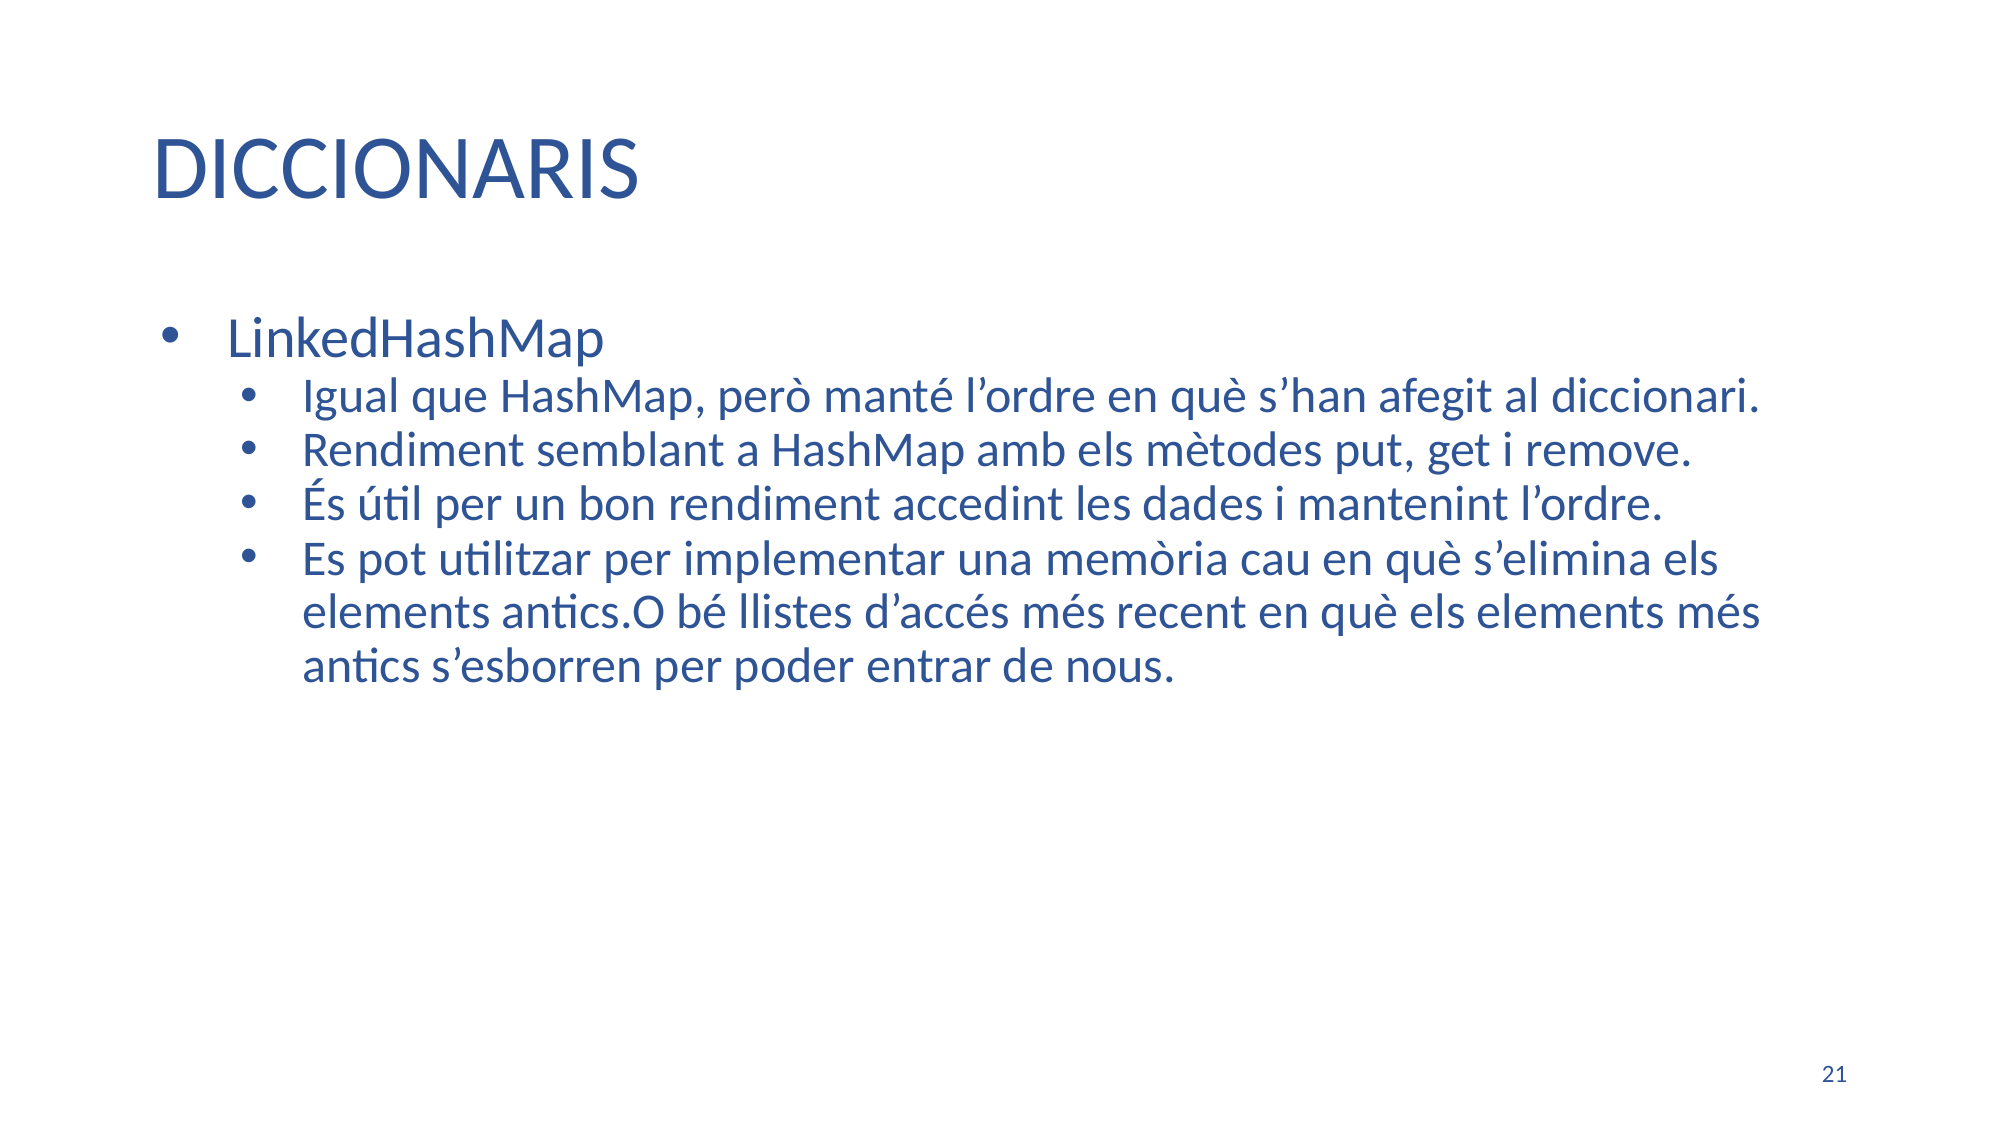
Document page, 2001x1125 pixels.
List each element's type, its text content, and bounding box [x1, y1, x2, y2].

list LinkedHashMap Igual que HashMap, però manté l’ordre en què s’han afegit al diccionari. Rendiment semblant a HashMap amb els mètodes put, get i remove. És útil per un bon rendiment accedint les dades i mantenint l’ordre. Es pot utilitzar per implementar una memòria cau en què s’elimina els elements antics.O bé llistes d’accés més recent en què els elements més antics s’esborren per poder entrar de nous. [137, 299, 1863, 1014]
slide_number <number> [1412, 1042, 1863, 1103]
title DICCIONARIS [137, 59, 1863, 278]
